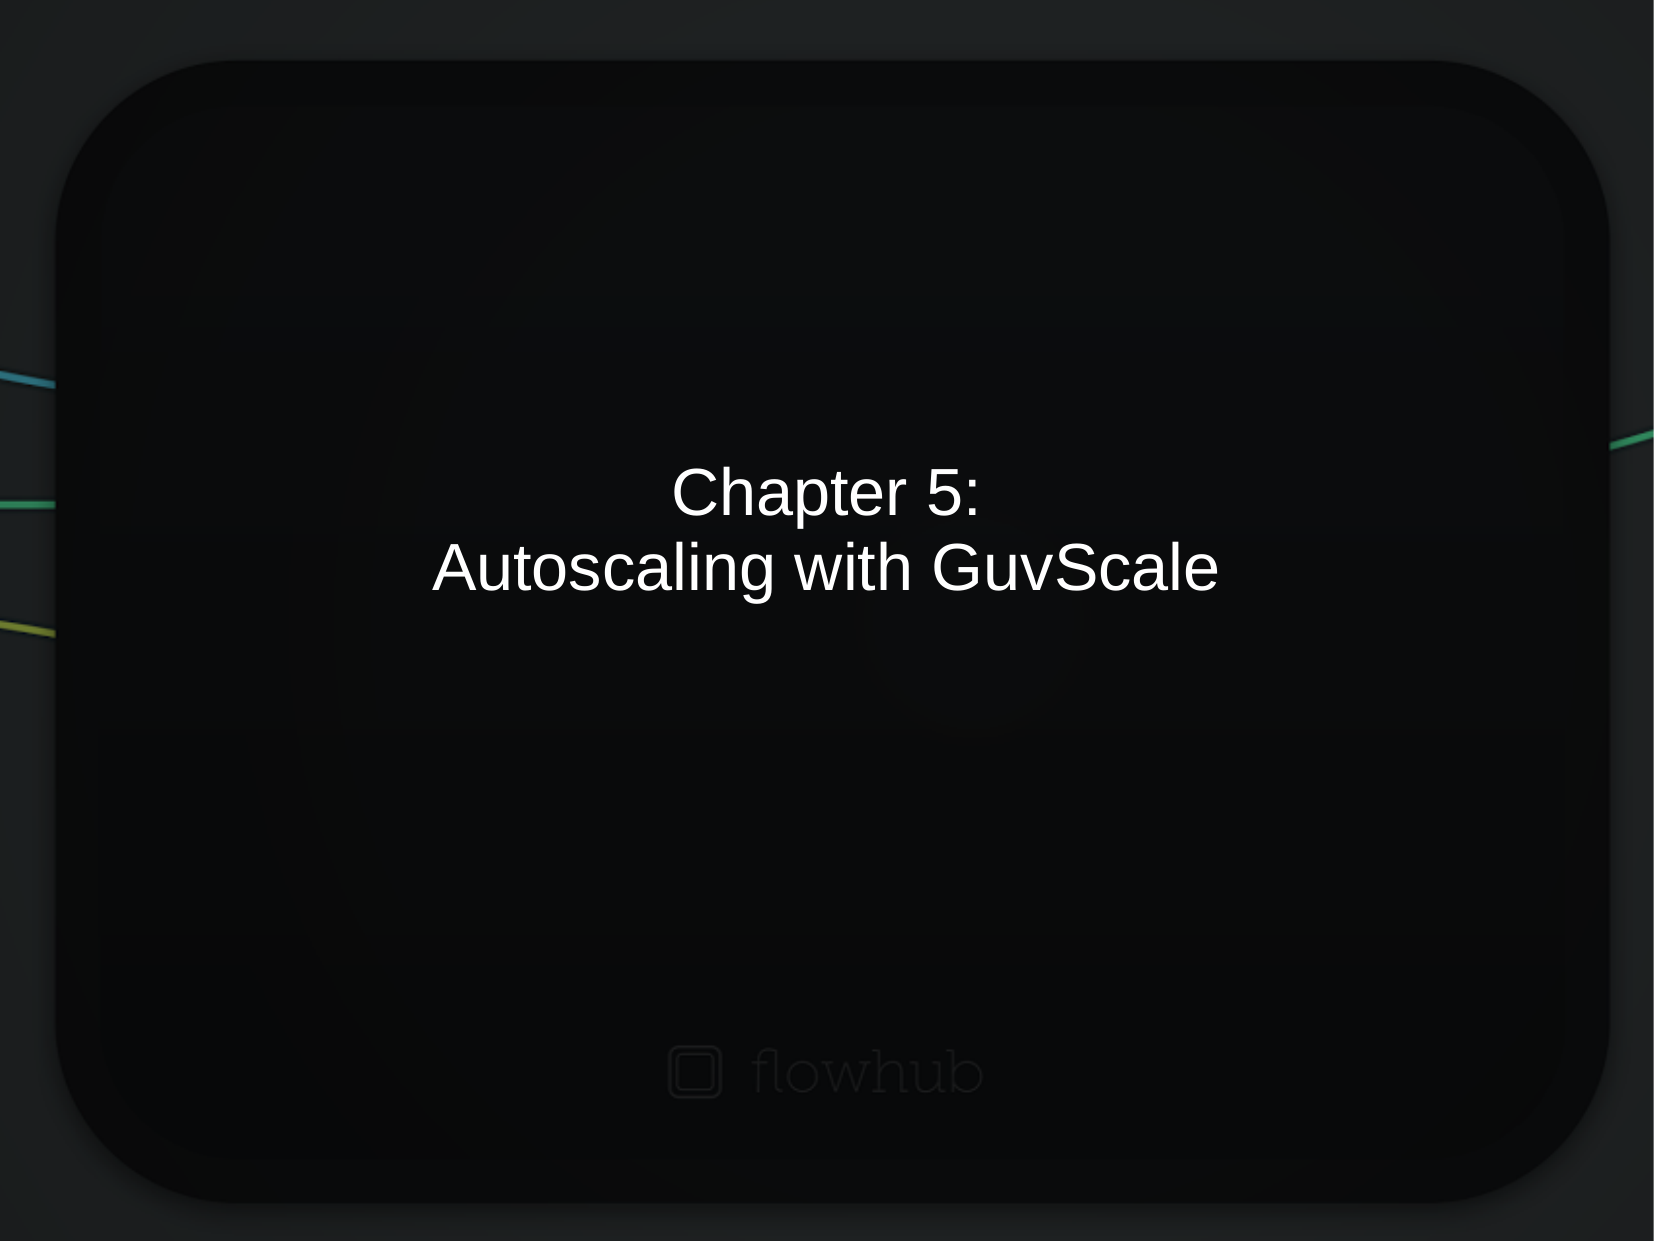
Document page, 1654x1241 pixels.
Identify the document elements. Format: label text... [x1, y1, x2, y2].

subtitle Chapter 5: Autoscaling with GuvScale [82, 49, 1571, 1010]
picture [0, 0, 1654, 1241]
